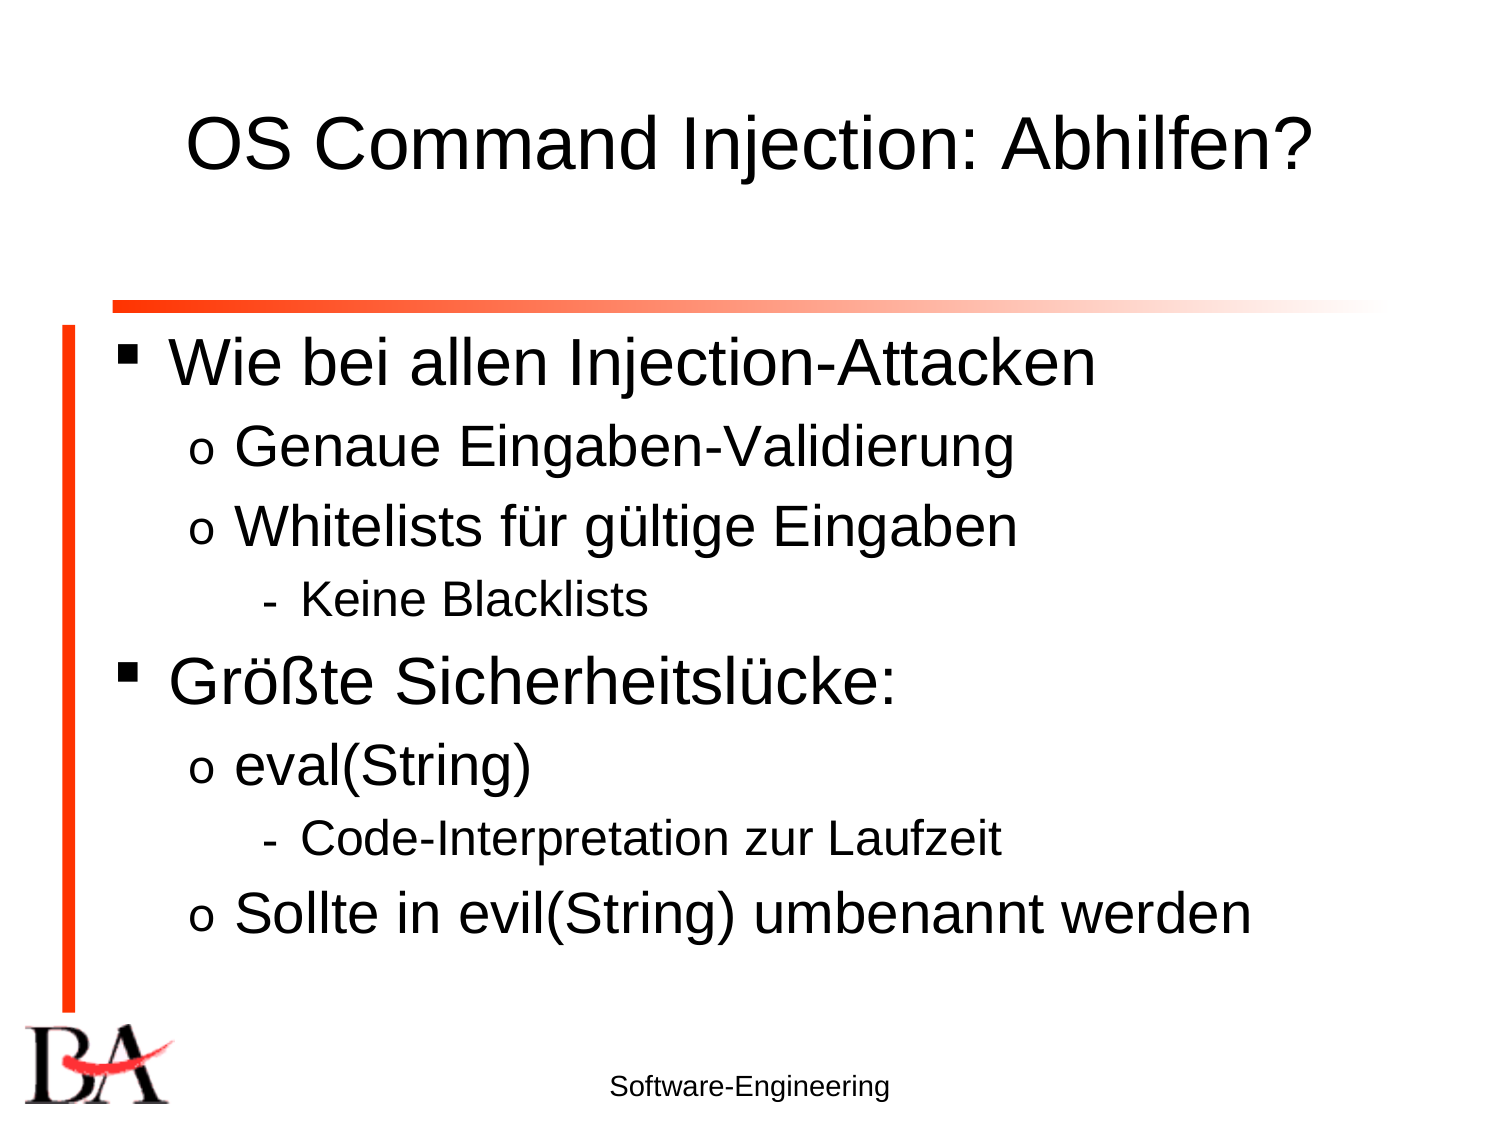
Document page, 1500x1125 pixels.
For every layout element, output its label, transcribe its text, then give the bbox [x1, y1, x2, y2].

title OS Command Injection: Abhilfen? [112, 28, 1388, 259]
picture [24, 1024, 175, 1104]
list Wie bei allen Injection-Attacken Genaue Eingaben-Validierung Whitelists für gültige Eingaben Keine Blacklists Größte Sicherheitslücke: eval(String) Code-Interpretation zur Laufzeit Sollte in evil(String) umbenannt werden [112, 324, 1388, 1036]
